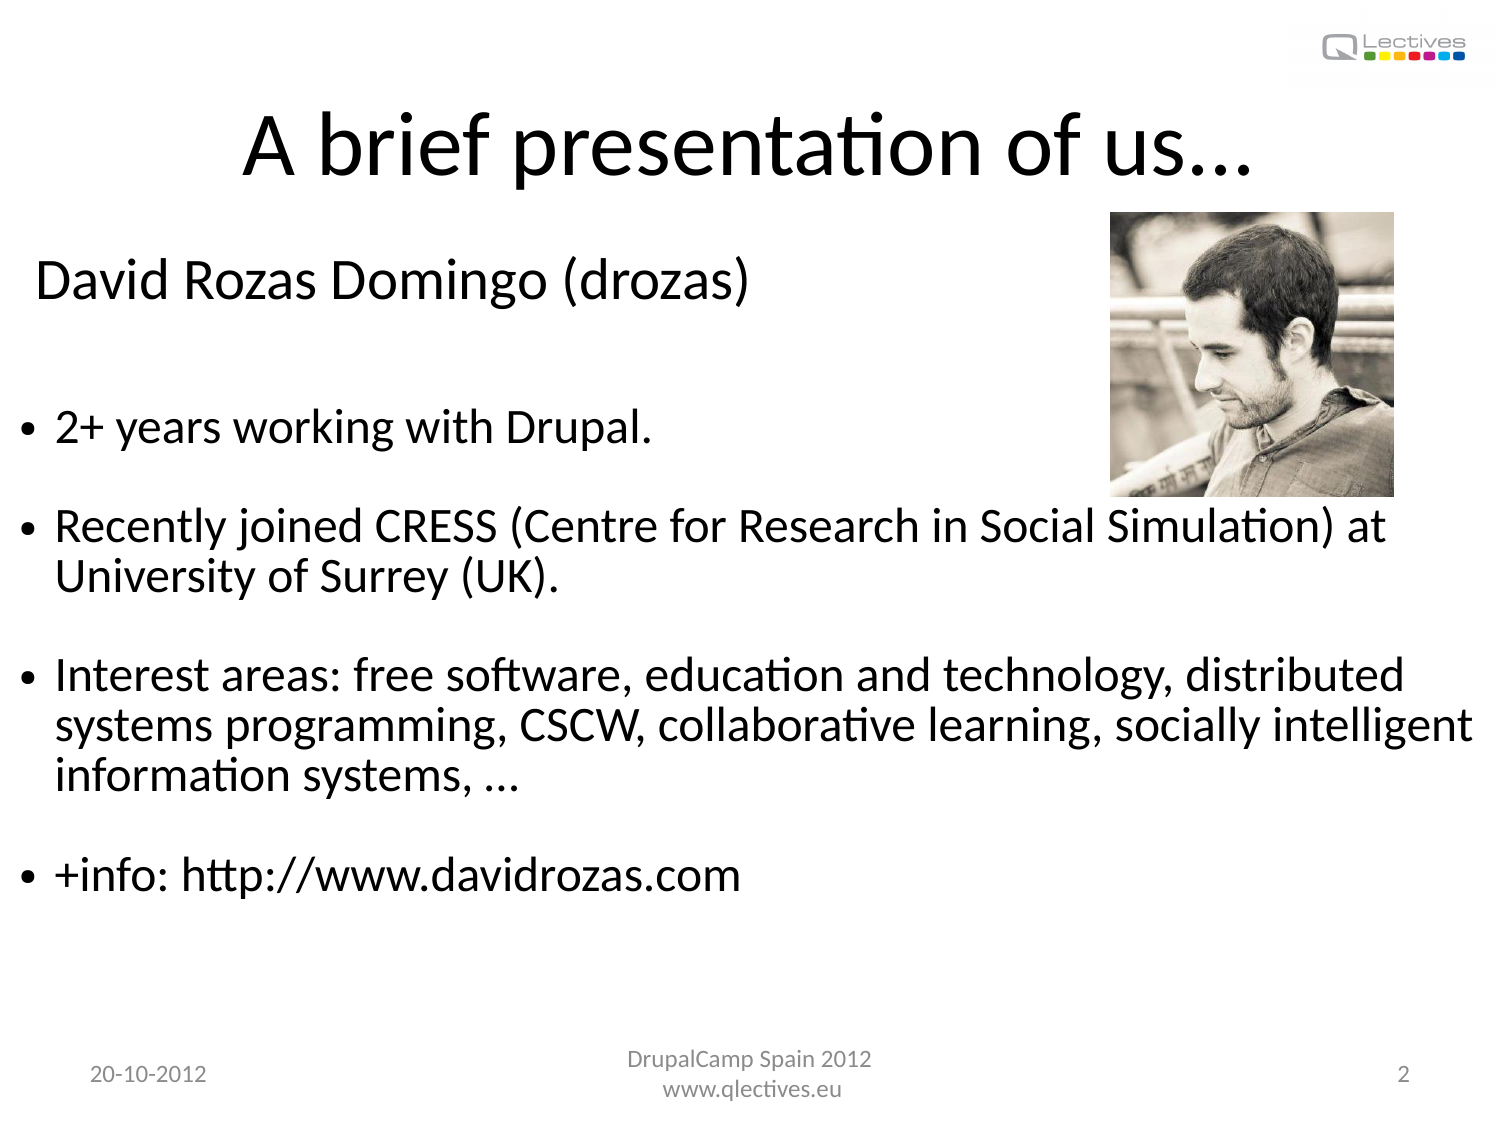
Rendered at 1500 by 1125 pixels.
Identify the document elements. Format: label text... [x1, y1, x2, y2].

text_box <number> [1074, 1042, 1425, 1103]
text_box DrupalCamp Spain 2012 www.qlectives.eu [512, 1042, 988, 1103]
picture [1288, 9, 1500, 90]
text_box A brief presentation of us... [75, 45, 1425, 233]
text_box 2+ years working with Drupal. Recently joined CRESS (Centre for Research in Social Simulation) at University of Surrey (UK). Interest areas: free software, education and technology, distributed systems programming, CSCW, collaborative learning, socially intelligent information systems, … +info: http://www.davidrozas.com [4, 348, 1500, 999]
picture [1110, 212, 1394, 497]
text_box 20-10-2012 [74, 1042, 425, 1103]
text_box David Rozas Domingo (drozas) [20, 248, 957, 332]
